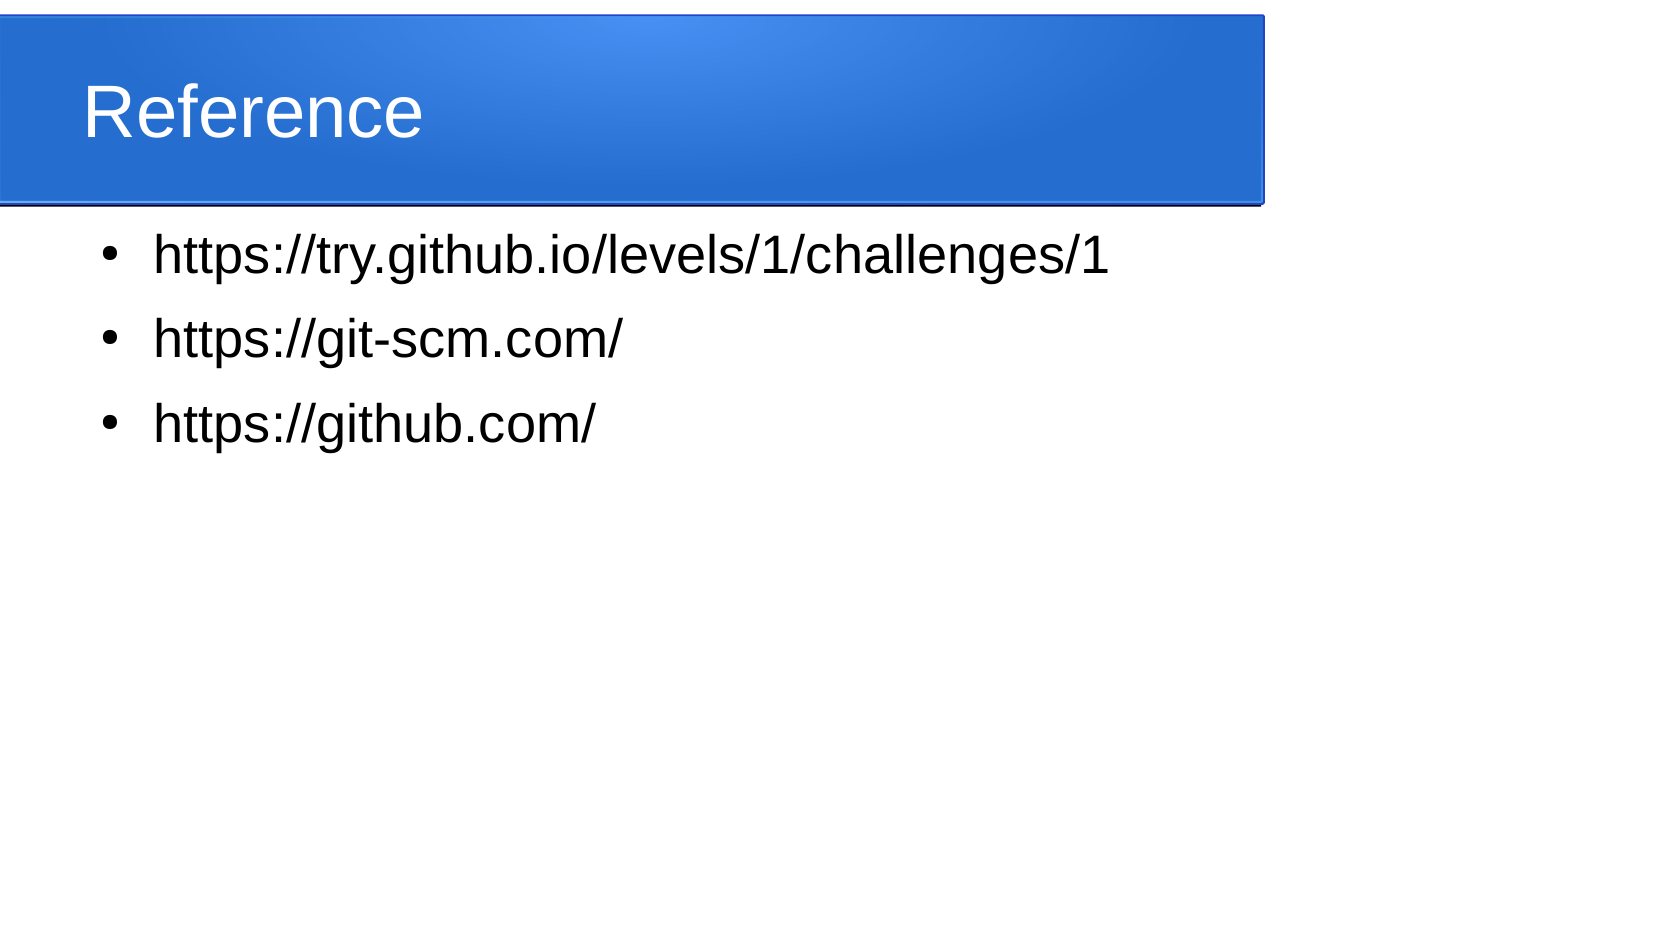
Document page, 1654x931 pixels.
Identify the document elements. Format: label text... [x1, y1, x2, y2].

title Reference [82, 35, 1235, 189]
list https://try.github.io/levels/1/challenges/1 https://git-scm.com/ https://github.com/ [82, 224, 1571, 764]
